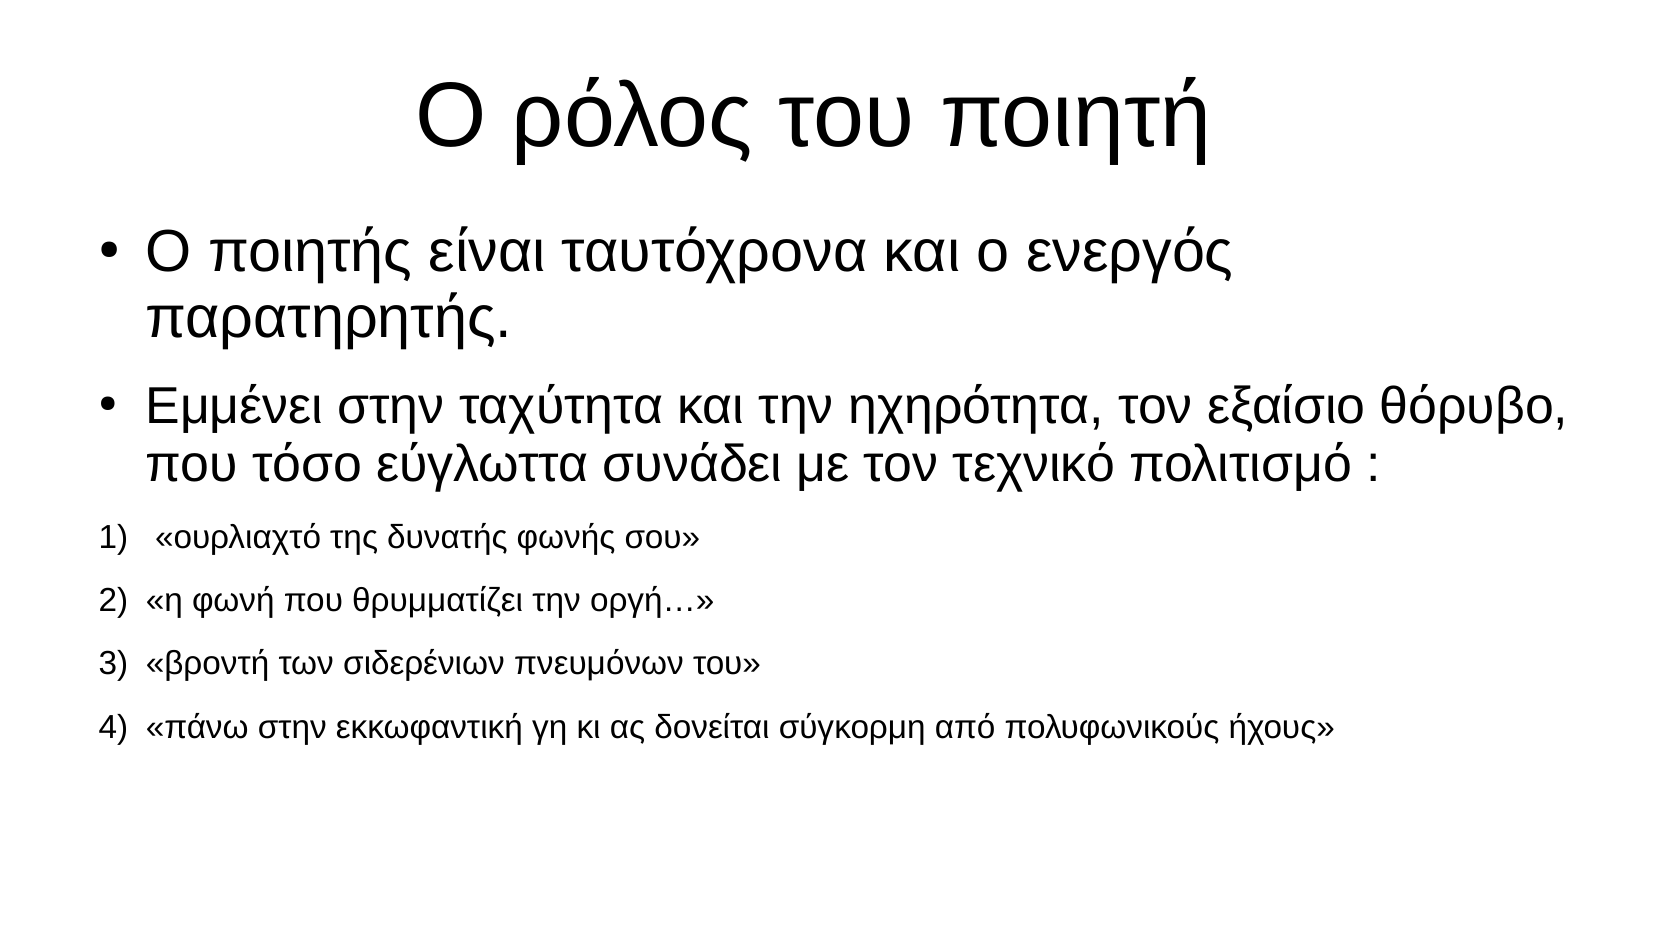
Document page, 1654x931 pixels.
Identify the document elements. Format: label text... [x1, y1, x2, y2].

list Ο ποιητής είναι ταυτόχρονα και ο ενεργός παρατηρητής. Εμμένει στην ταχύτητα και την ηχηρότητα, τον εξαίσιο θόρυβο, που τόσο εύγλωττα συνάδει με τον τεχνικό πολιτισμό : «ουρλιαχτό της δυνατής φωνής σου» «η φωνή που θρυμματίζει την οργή…» «βροντή των σιδερένιων πνευμόνων του» «πάνω στην εκκωφαντική γη κι ας δονείται σύγκορμη από πολυφωνικούς ήχους» [82, 217, 1571, 758]
title Ο ρόλος του ποιητή [82, 37, 1571, 193]
